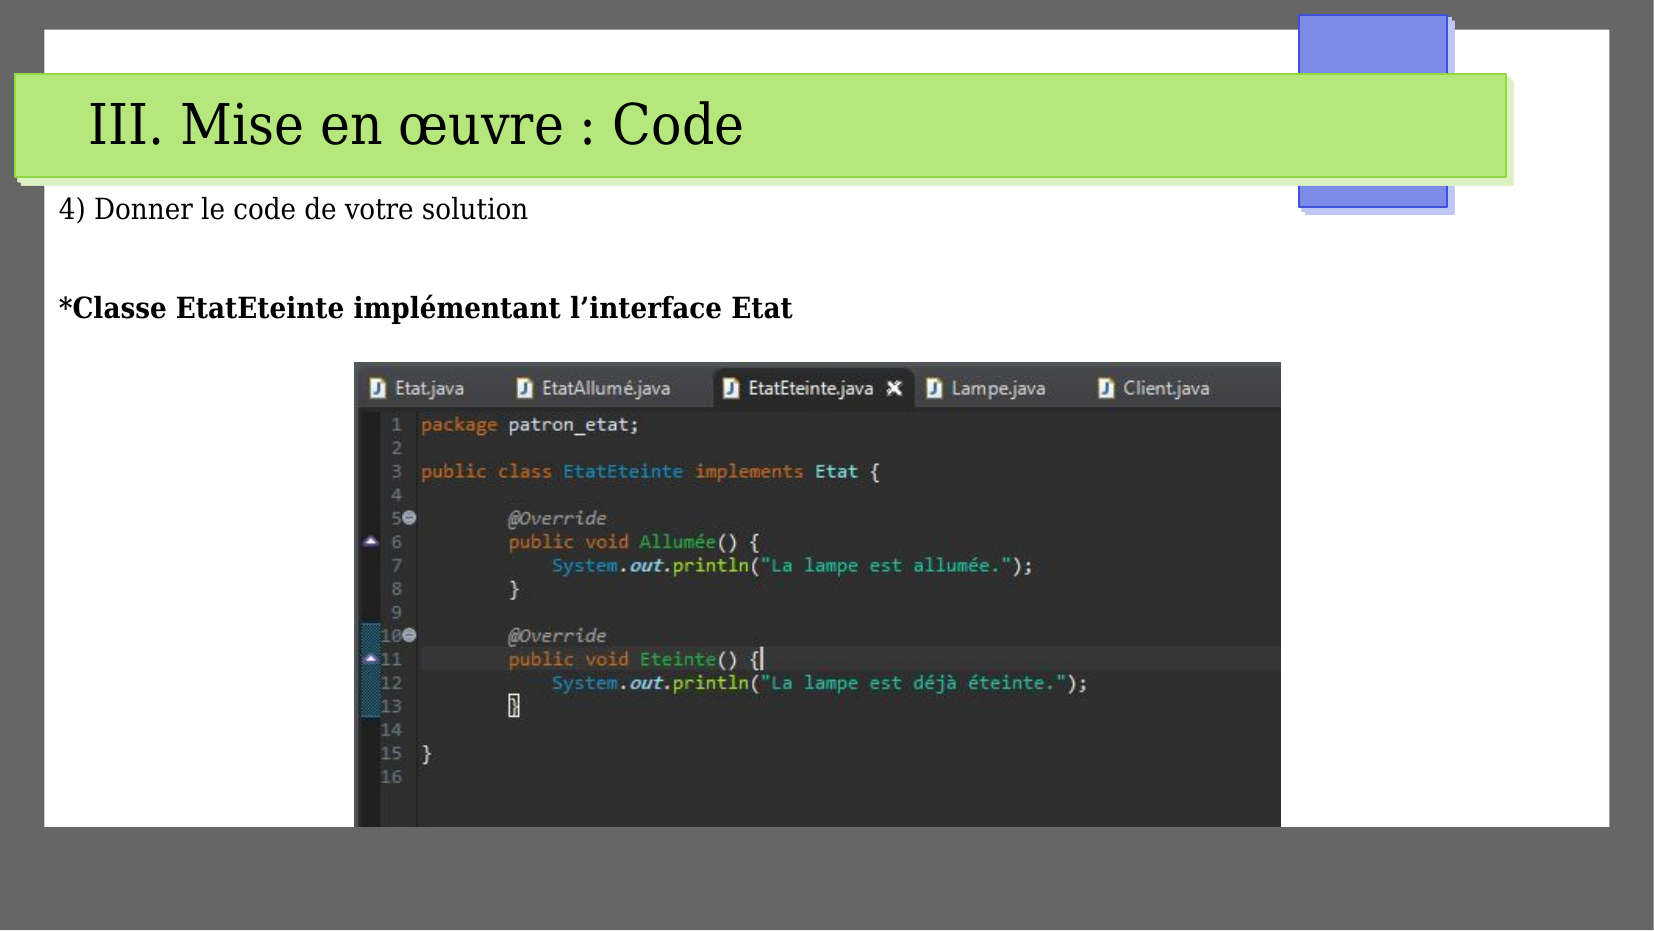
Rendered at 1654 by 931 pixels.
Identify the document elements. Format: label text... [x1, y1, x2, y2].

picture [354, 362, 1281, 827]
title III. Mise en œuvre : Code [88, 73, 1506, 178]
list 4) Donner le code de votre solution *Classe EtatEteinte implémentant l’interface Etat [59, 191, 1565, 827]
